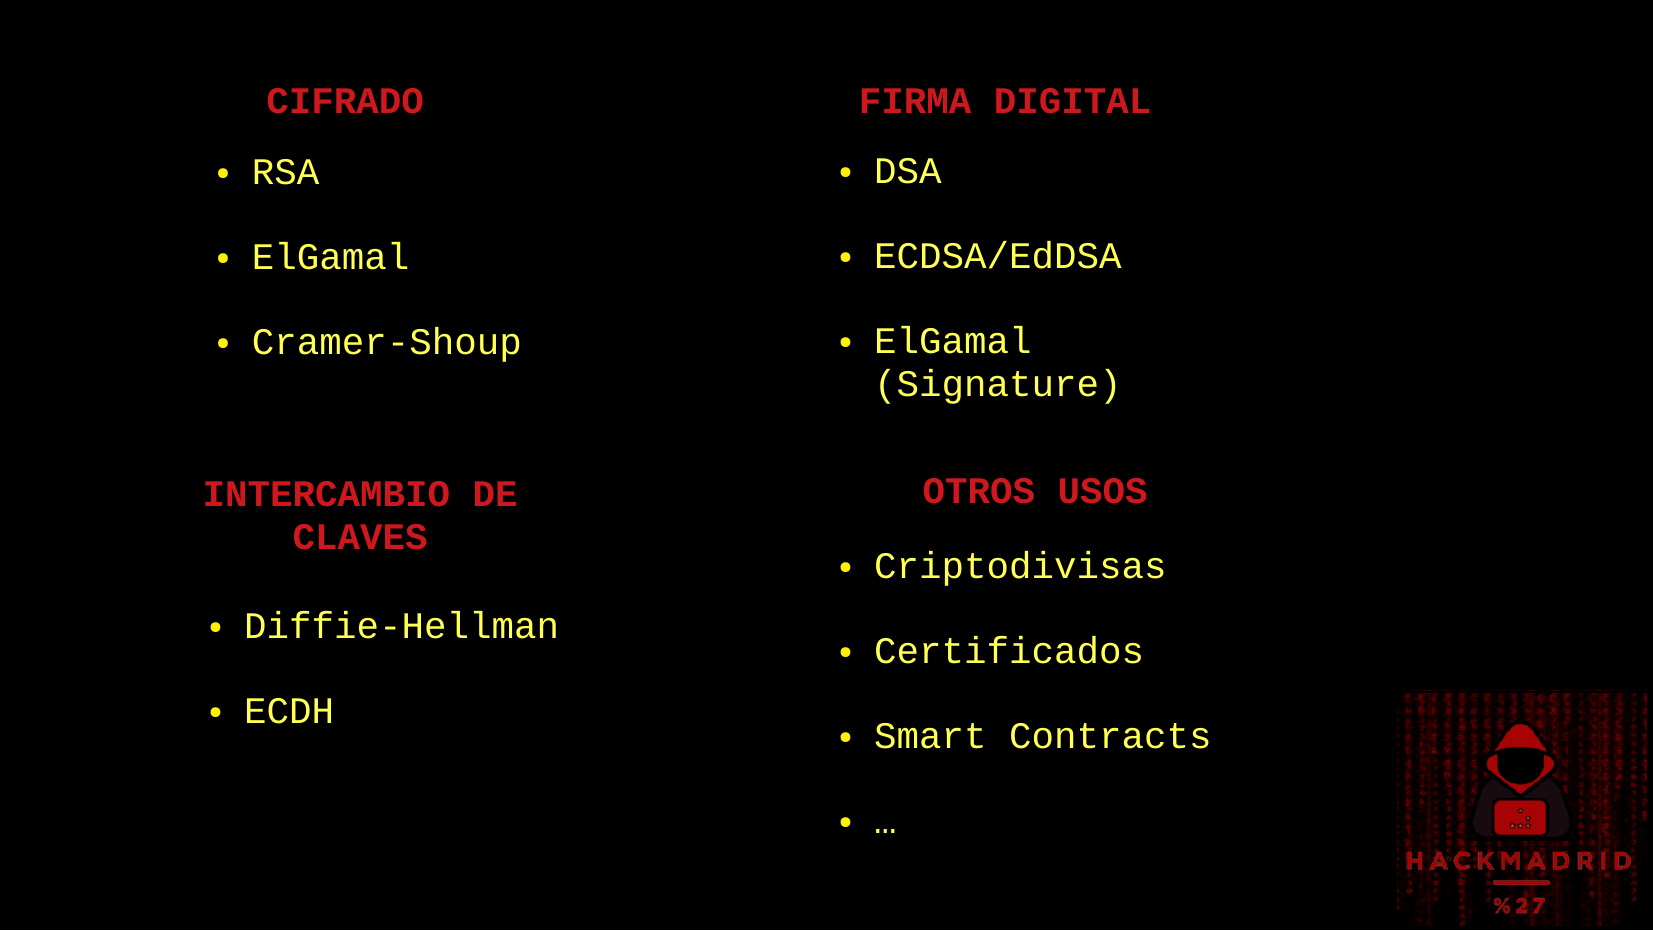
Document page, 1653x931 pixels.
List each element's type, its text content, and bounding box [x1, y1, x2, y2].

text_box FIRMA DIGITAL [780, 75, 1231, 133]
text_box CIFRADO [120, 75, 571, 133]
text_box [1534, 692, 1649, 929]
text_box OTROS USOS [810, 465, 1261, 523]
subtitle [121, 344, 1534, 931]
text_box RSA ElGamal Cramer-Shoup [201, 145, 592, 416]
text_box INTERCAMBIO DE CLAVES [135, 468, 586, 569]
text_box Diffie-Hellman ECDH [193, 600, 631, 909]
text_box Criptodivisas Certificados Smart Contracts … [823, 540, 1261, 931]
text_box DSA ECDSA/EdDSA ElGamal (Signature) [823, 145, 1261, 458]
